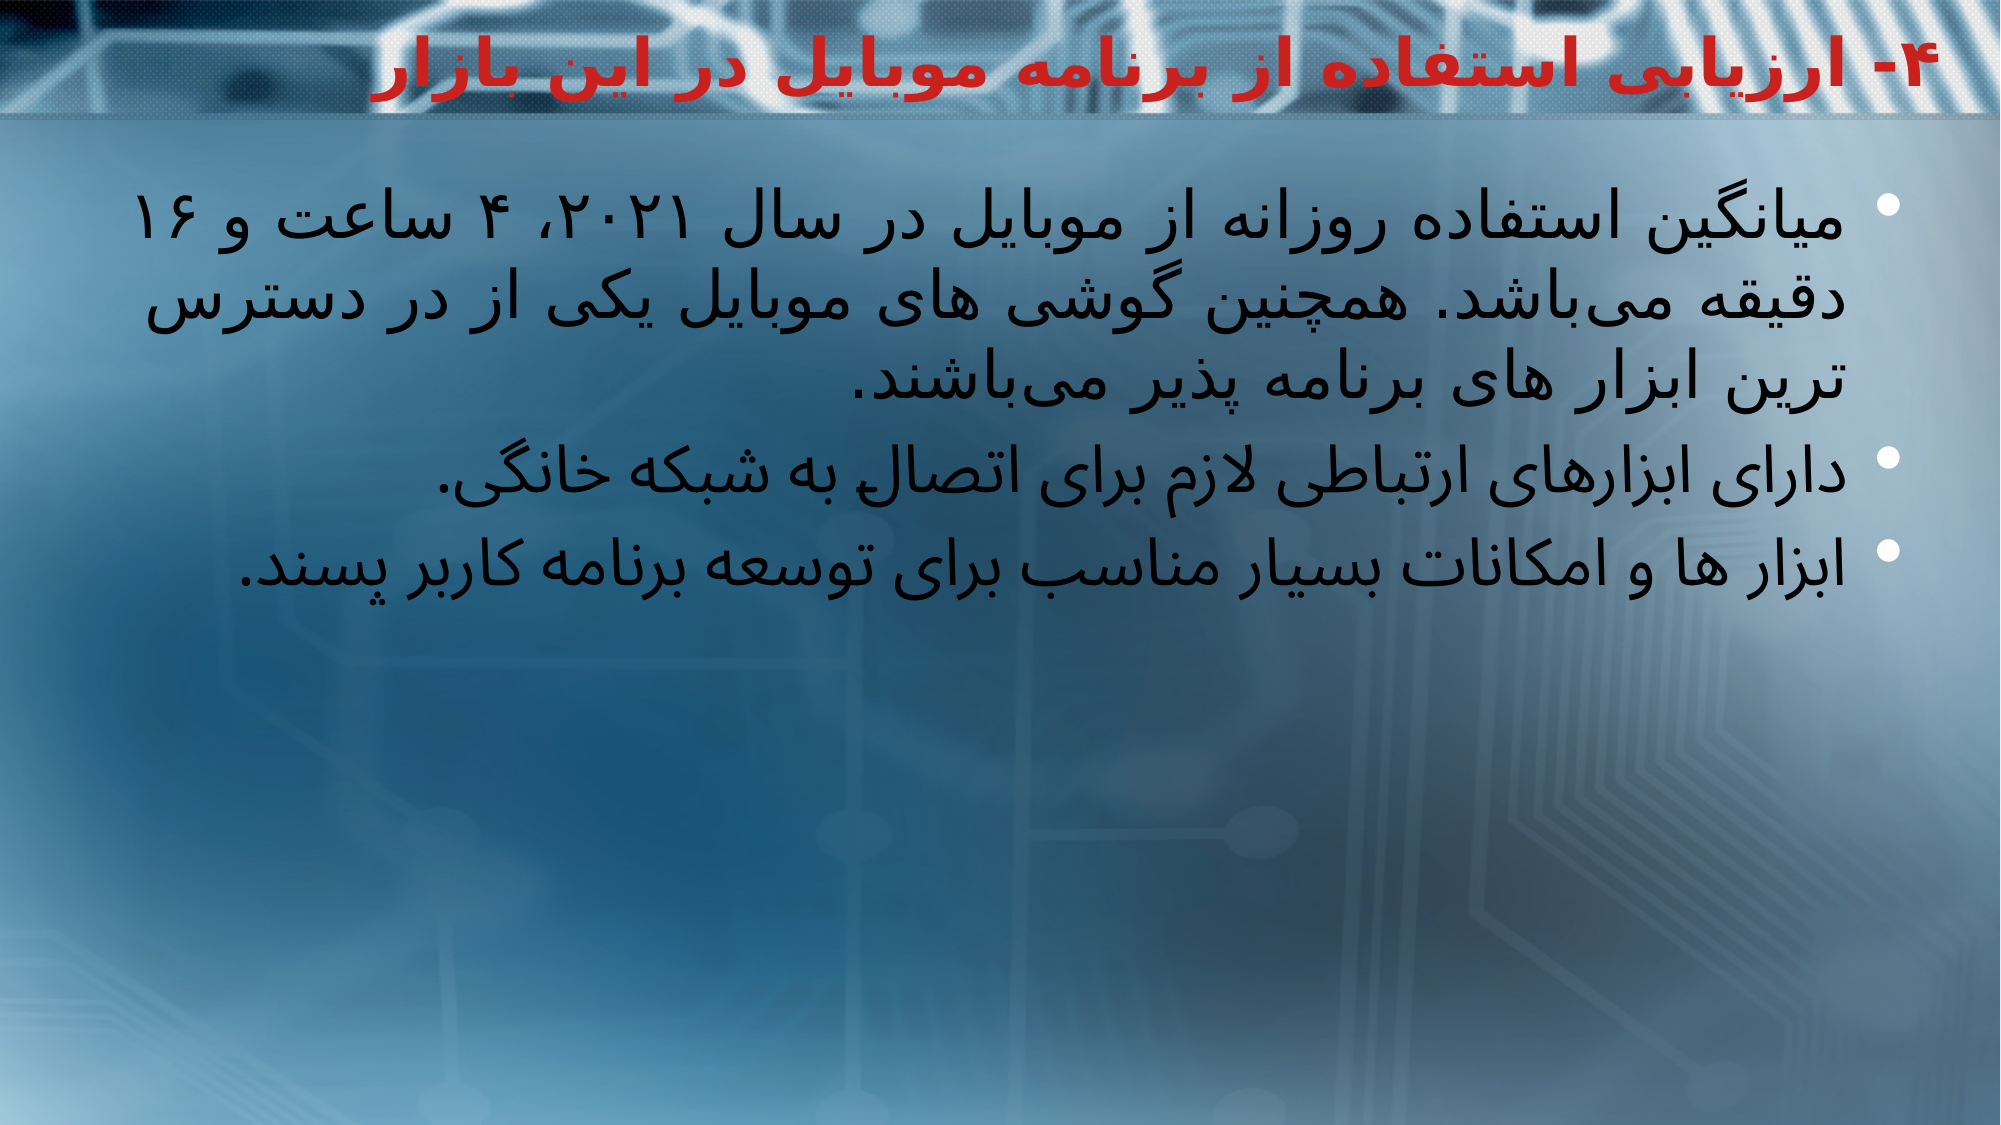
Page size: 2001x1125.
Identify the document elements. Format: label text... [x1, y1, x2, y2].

picture [0, 0, 2001, 1125]
text_box ۴ - ارزیابی استفاده از برنامه موبایل در این بازار [0, 0, 2000, 120]
text_box میانگین استفاده روزانه از موبایل در سال ۲۰۲۱، ۴ ساعت و ۱۶ دقیقه می‌باشد. همچنین گوشی های موبایل یکی از در دسترس ترین ابزار های برنامه پذیر می‌باشند. دارای ابزارهای ارتباطی لازم برای اتصال به شبکه خانگی. ابزار ها و امکانات بسیار مناسب برای توسعه برنامه کاربر پسند. [105, 164, 1920, 1050]
